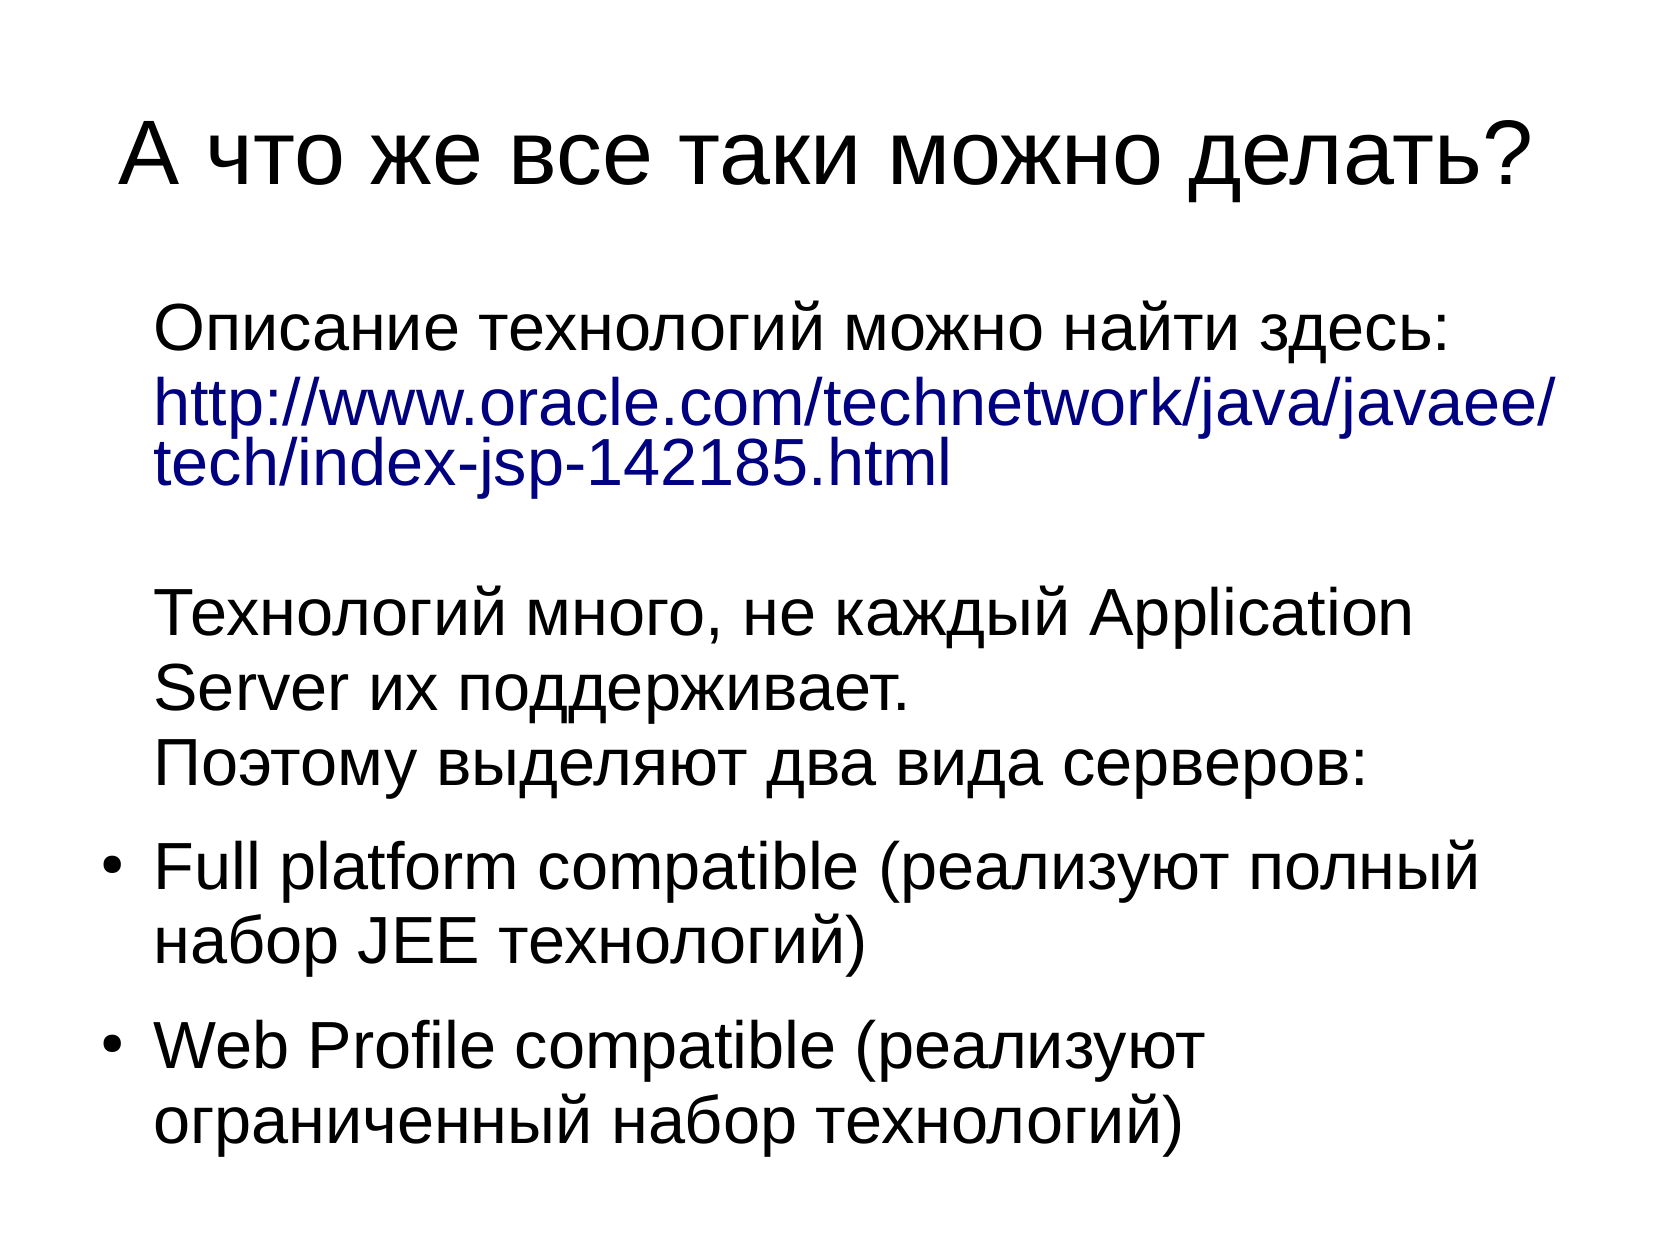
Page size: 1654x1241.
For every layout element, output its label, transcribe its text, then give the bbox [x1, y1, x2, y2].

list Описание технологий можно найти здесь: http://www.oracle.com/technetwork/java/javaee/tech/index-jsp-142185.html Технологий много, не каждый Application Server их поддерживает. Поэтому выделяют два вида серверов: Full platform compatible (реализуют полный набор JEE технологий) Web Profile compatible (реализуют ограниченный набор технологий) [82, 290, 1571, 1097]
title А что же все таки можно делать? [82, 49, 1571, 257]
